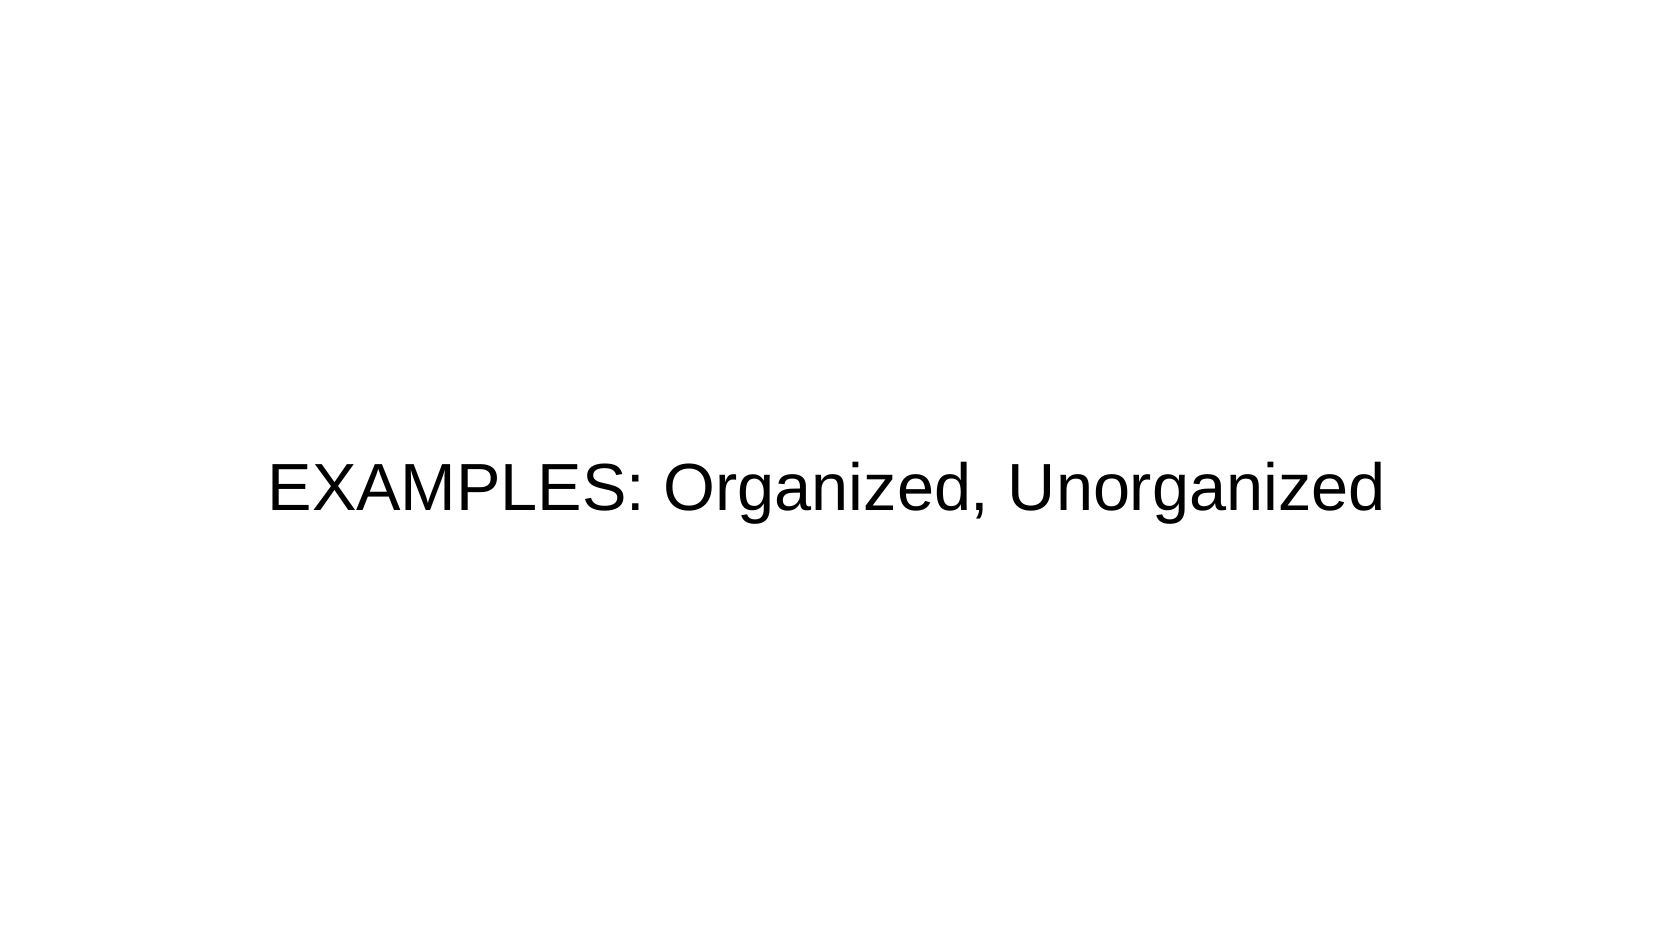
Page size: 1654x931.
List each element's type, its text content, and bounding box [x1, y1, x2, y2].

subtitle EXAMPLES: Organized, Unorganized [82, 217, 1571, 758]
